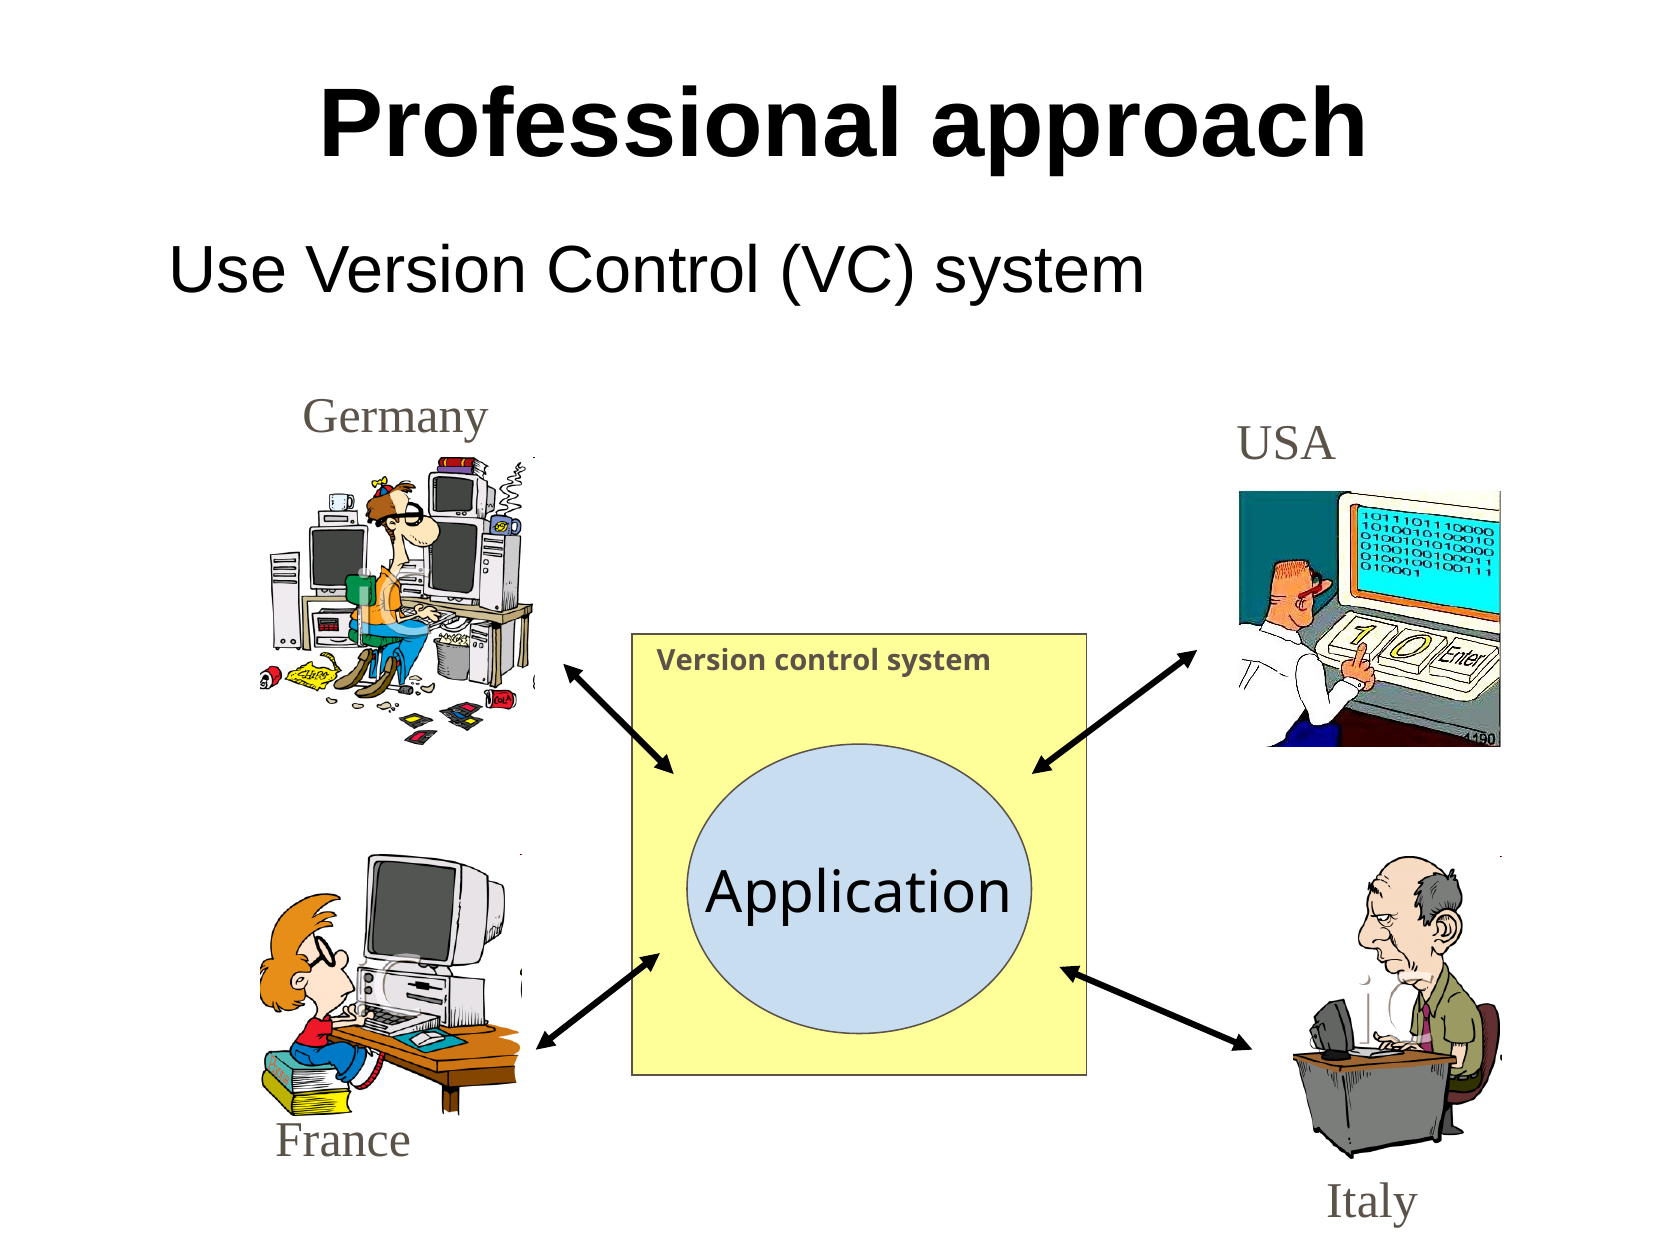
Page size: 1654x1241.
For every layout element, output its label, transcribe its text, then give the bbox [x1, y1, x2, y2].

picture [260, 854, 522, 1116]
text_box [631, 633, 1087, 1075]
text_box Germany [287, 374, 504, 450]
text_box Version control system [641, 633, 1007, 685]
text_box Application [686, 744, 1032, 1034]
picture [1293, 856, 1502, 1159]
picture [260, 457, 535, 745]
text_box France [260, 1116, 427, 1174]
picture [1238, 490, 1501, 747]
list Use Version Control (VC) system [82, 225, 1538, 1186]
title Professional approach [82, 49, 1571, 196]
text_box USA [1221, 401, 1352, 478]
text_box Italy [1311, 1159, 1433, 1236]
